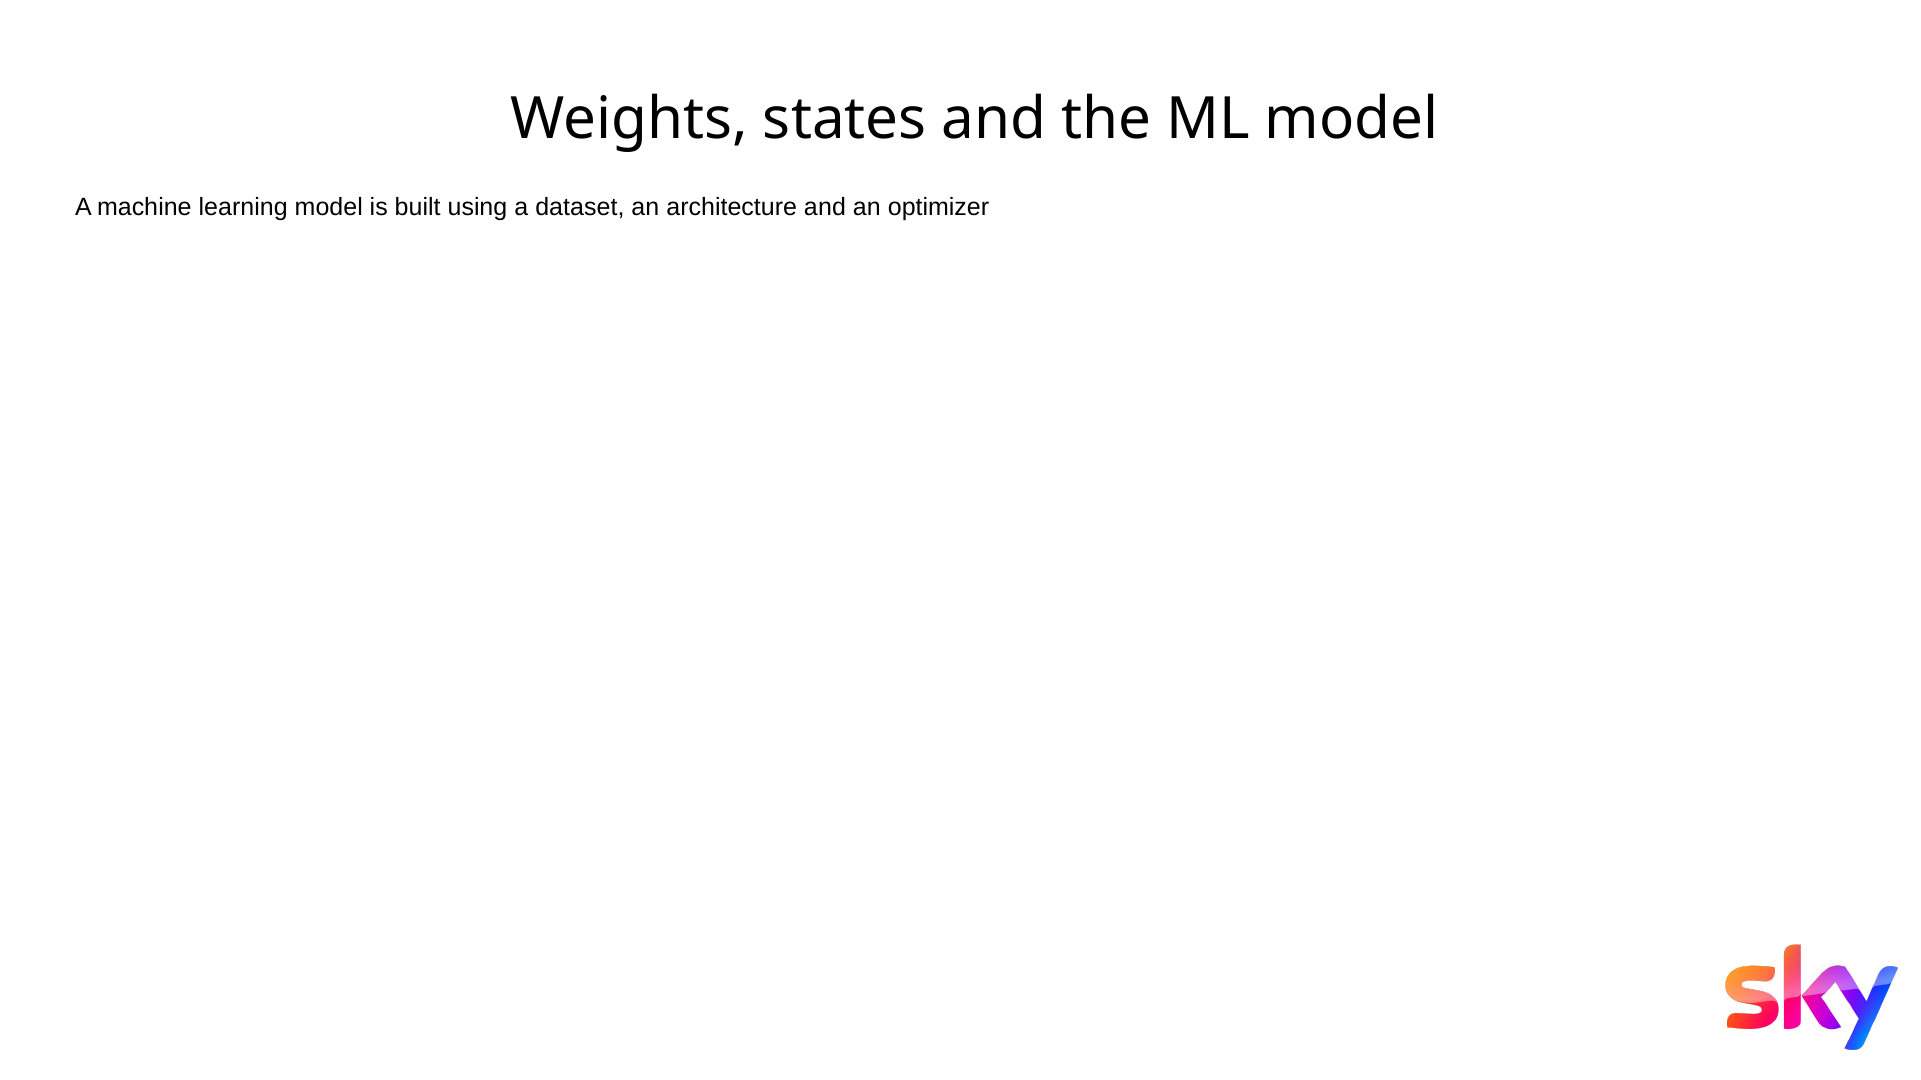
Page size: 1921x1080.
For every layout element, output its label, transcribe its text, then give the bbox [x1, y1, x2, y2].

title Weights, states and the ML model [112, 38, 1837, 151]
picture [1725, 944, 1898, 1051]
subtitle A machine learning model is built using a dataset, an architecture and an optimizer [75, 150, 1876, 263]
